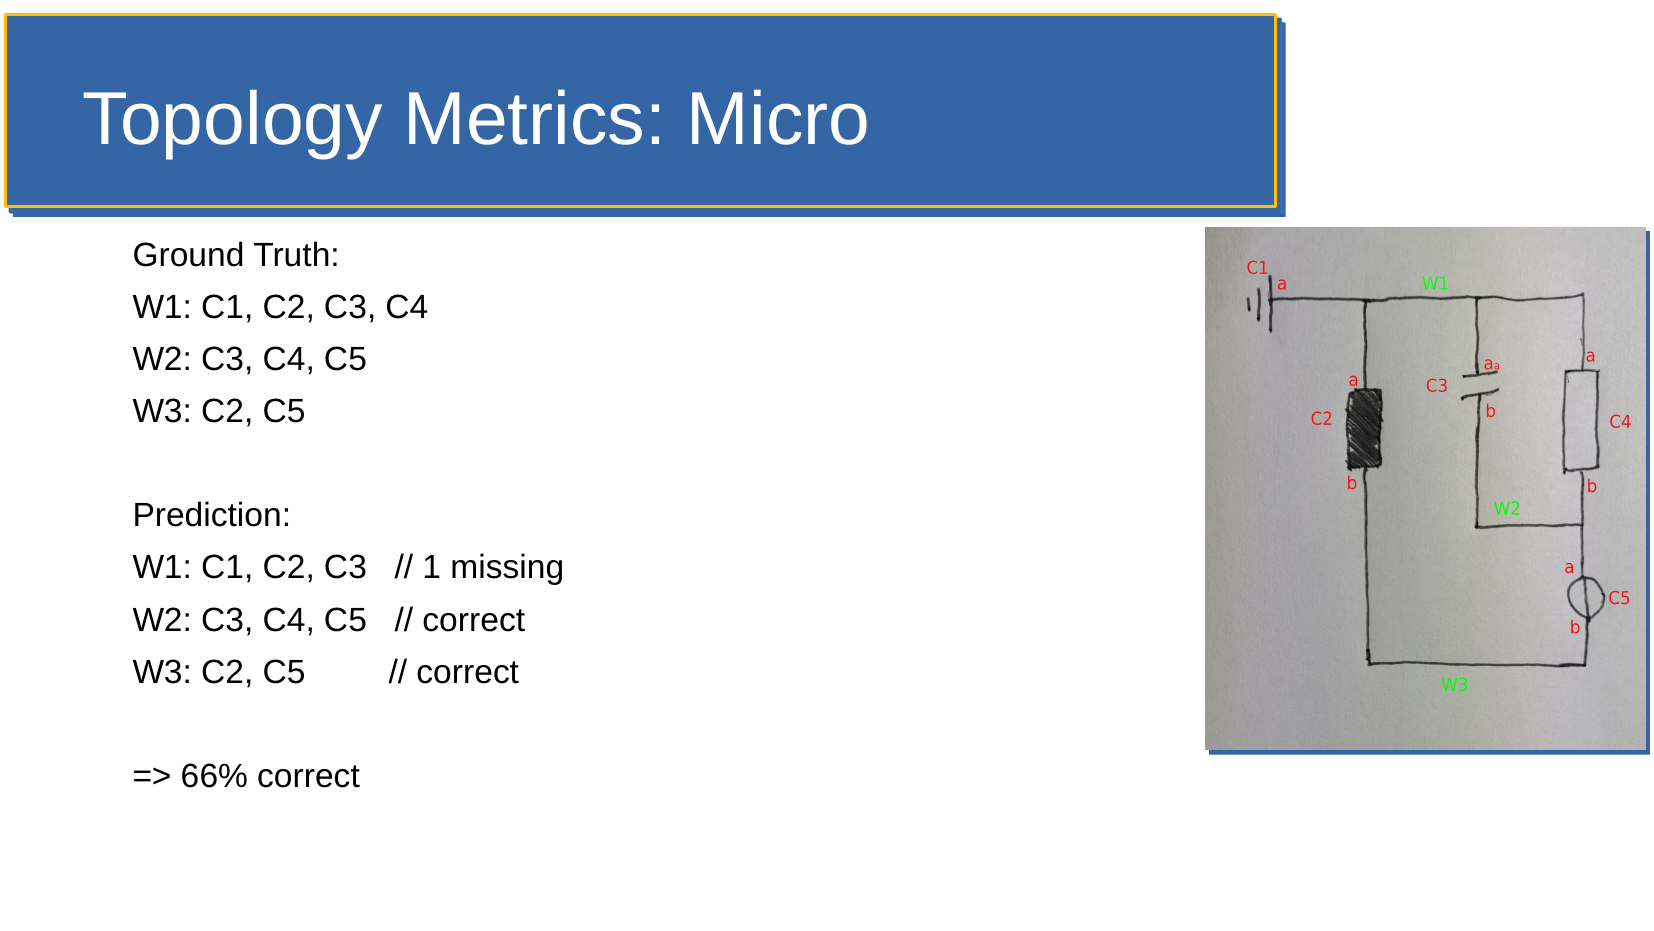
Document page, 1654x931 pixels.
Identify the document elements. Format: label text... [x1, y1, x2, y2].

title Topology Metrics: Micro [82, 44, 1235, 192]
list Ground Truth: W1: C1, C2, C3, C4 W2: C3, C4, C5 W3: C2, C5 Prediction: W1: C1, C2, C3 // 1 missing W2: C3, C4, C5 // correct W3: C2, C5 // correct => 66% correct [88, 236, 1565, 798]
picture [1205, 227, 1646, 751]
